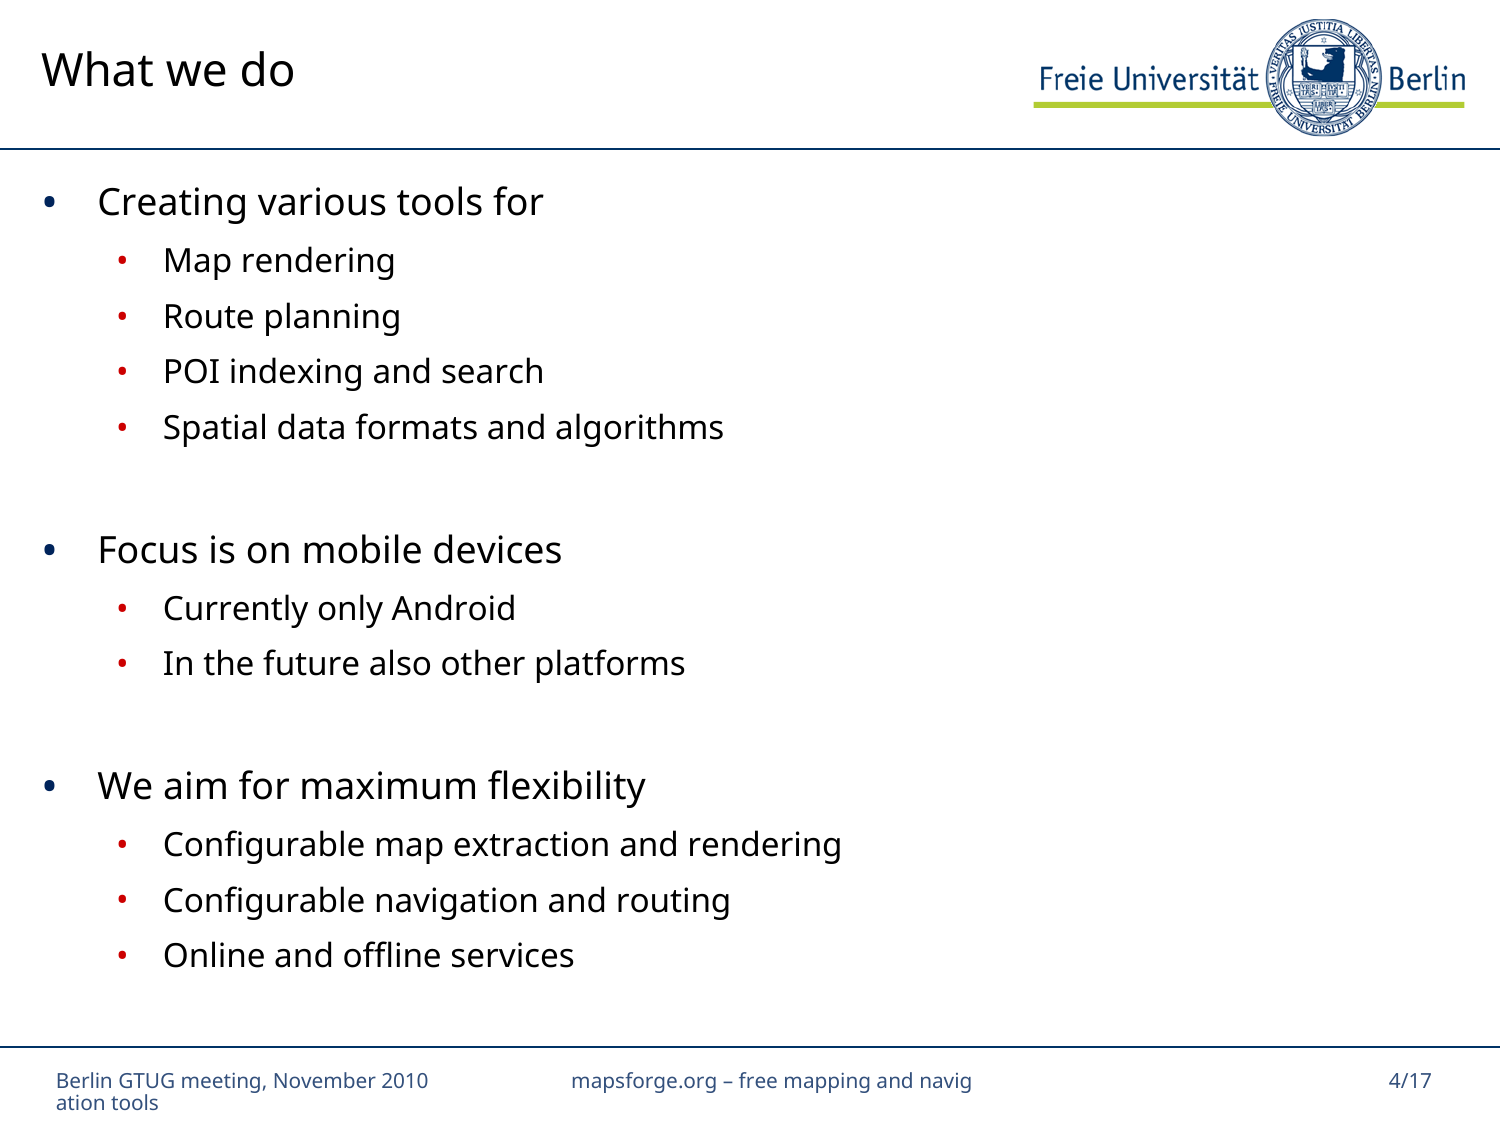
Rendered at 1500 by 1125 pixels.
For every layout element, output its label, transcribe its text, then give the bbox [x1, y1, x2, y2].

picture [1033, 19, 1470, 137]
list Creating various tools for Map rendering Route planning POI indexing and search Spatial data formats and algorithms Focus is on mobile devices Currently only Android In the future also other platforms We aim for maximum flexibility Configurable map extraction and rendering Configurable navigation and routing Online and offline services [41, 175, 1447, 919]
title What we do [41, 0, 1016, 138]
